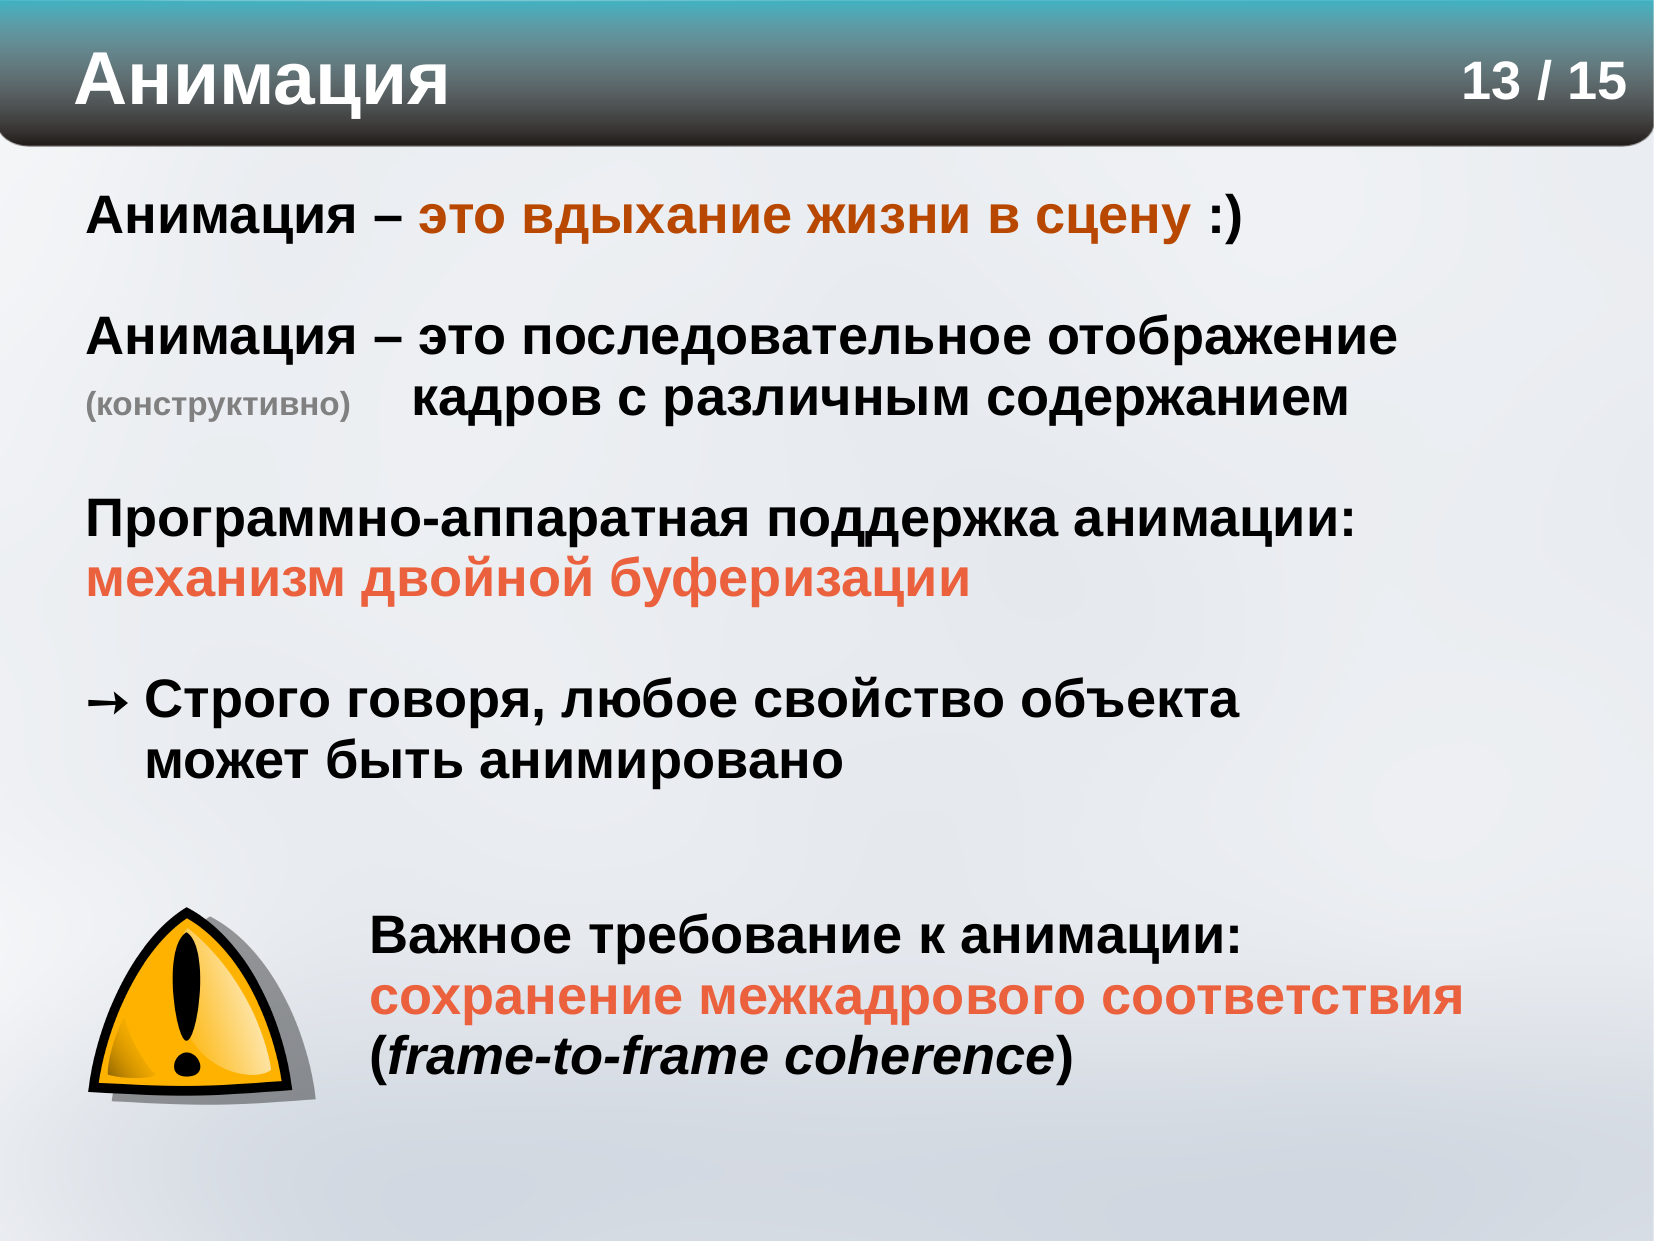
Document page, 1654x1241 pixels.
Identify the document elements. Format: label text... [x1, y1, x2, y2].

text_box <номер> / 15 [1446, 42, 1654, 179]
text_box Анимация – это вдыхание жизни в сцену :) Анимация – это последовательное отображение (конструктивно) кадров с различным содержанием Программно-аппаратная поддержка анимации: механизм двойной буферизации Строго говоря, любое свойство объекта может быть анимировано [70, 177, 1506, 798]
text_box Важное требование к анимации: сохранение межкадрового соответствия (frame-to-frame coherence) [354, 897, 1595, 1095]
text_box Анимация [59, 29, 916, 129]
picture [0, 0, 1654, 1241]
